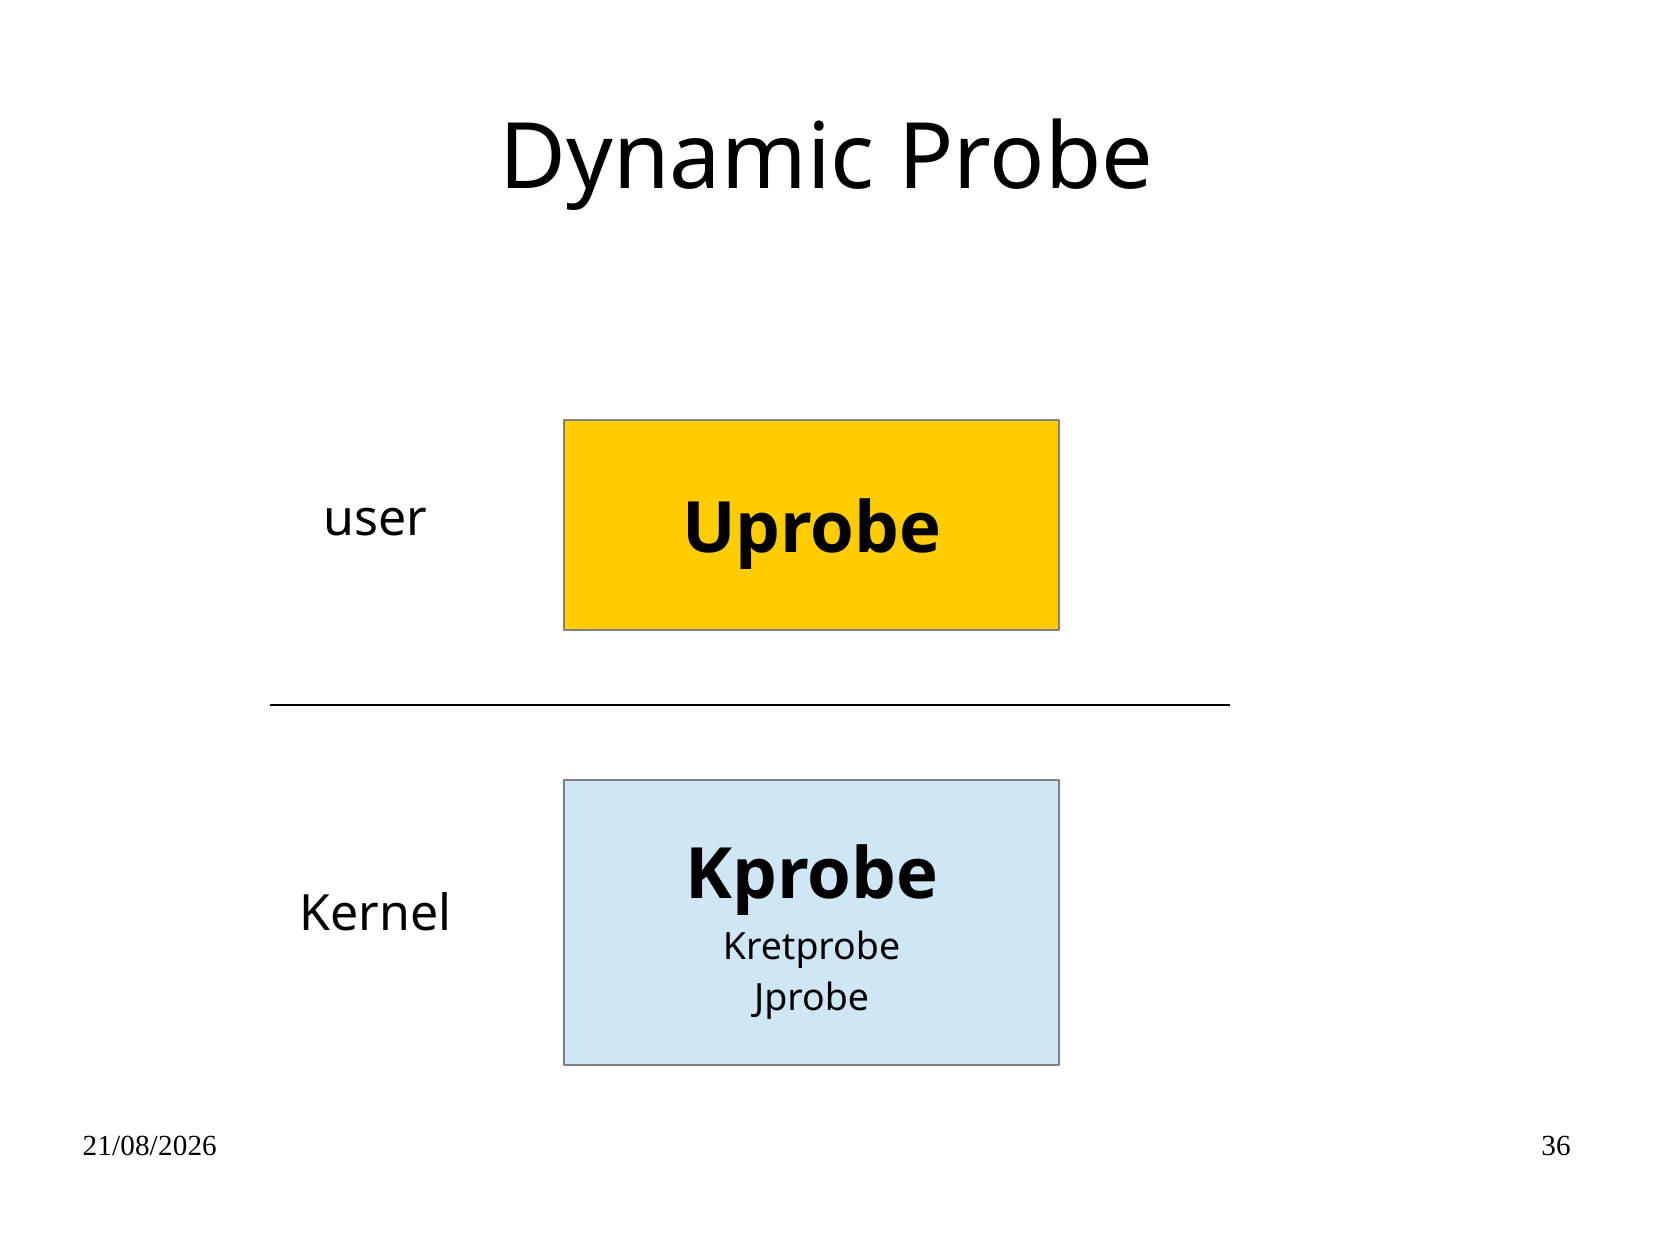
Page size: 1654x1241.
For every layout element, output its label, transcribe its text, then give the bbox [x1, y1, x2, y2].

text_box Uprobe [564, 420, 1060, 631]
text_box user [308, 474, 431, 550]
title Dynamic Probe [82, 49, 1571, 257]
text_box Kernel [285, 870, 456, 946]
text_box Kprobe Kretprobe Jprobe [564, 780, 1060, 1066]
